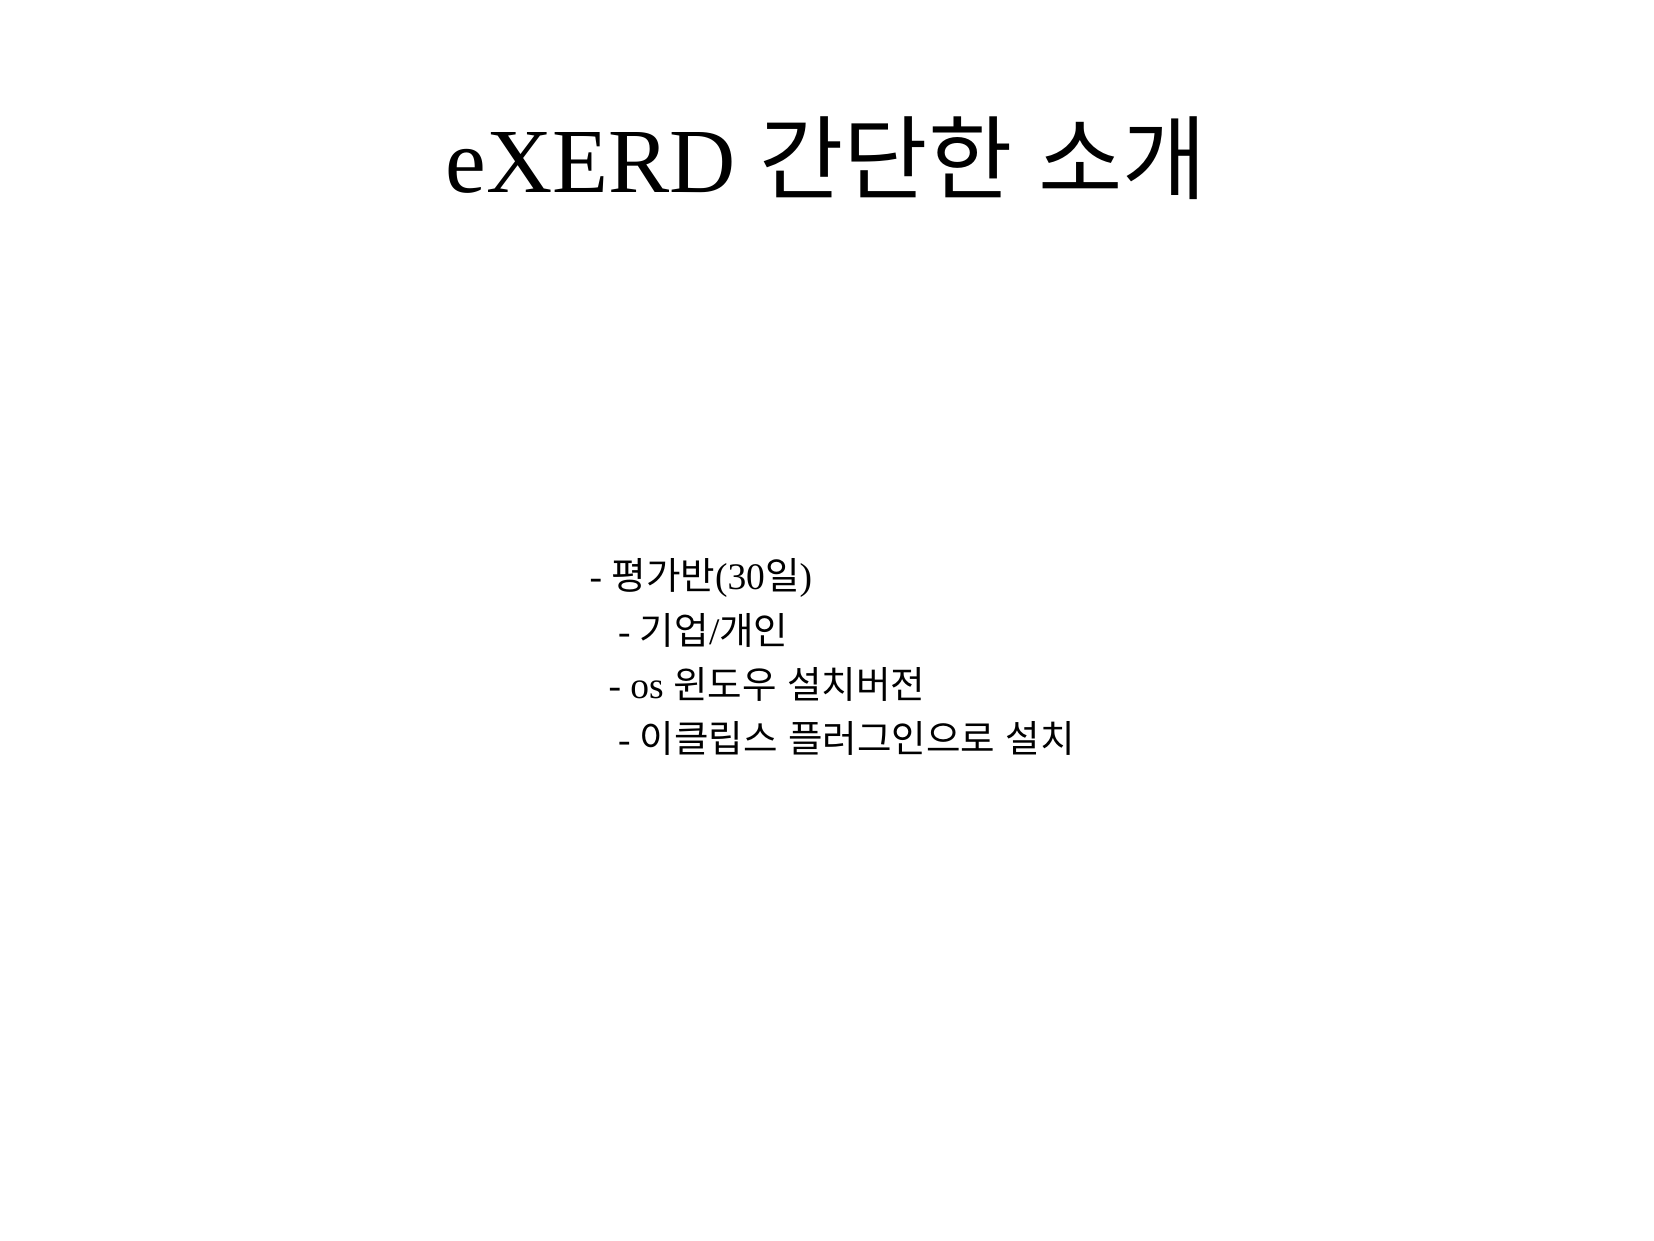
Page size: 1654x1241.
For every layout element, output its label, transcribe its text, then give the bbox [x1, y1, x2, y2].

title eXERD 간단한 소개 [82, 49, 1571, 257]
text_box - 평가반(30일) - 기업/개인 - os 윈도우 설치버전 - 이클립스 플러그인으로 설치 [565, 538, 1099, 736]
